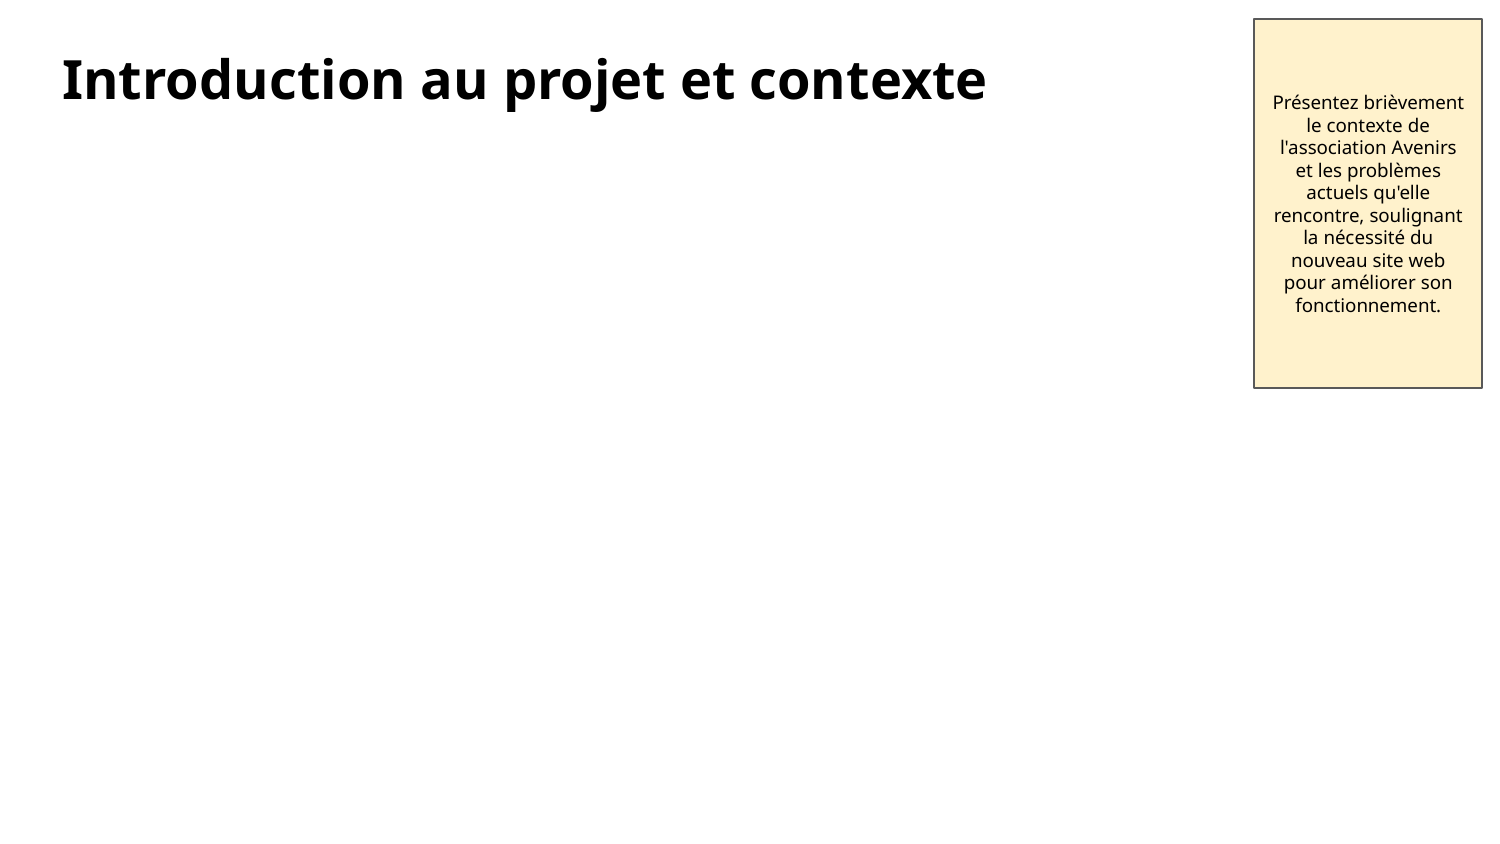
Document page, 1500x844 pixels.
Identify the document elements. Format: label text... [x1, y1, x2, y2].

text_box Présentez brièvement le contexte de l'association Avenirs et les problèmes actuels qu'elle rencontre, soulignant la nécessité du nouveau site web pour améliorer son fonctionnement. [1254, 18, 1483, 388]
text_box Introduction au projet et contexte [51, 41, 1254, 112]
